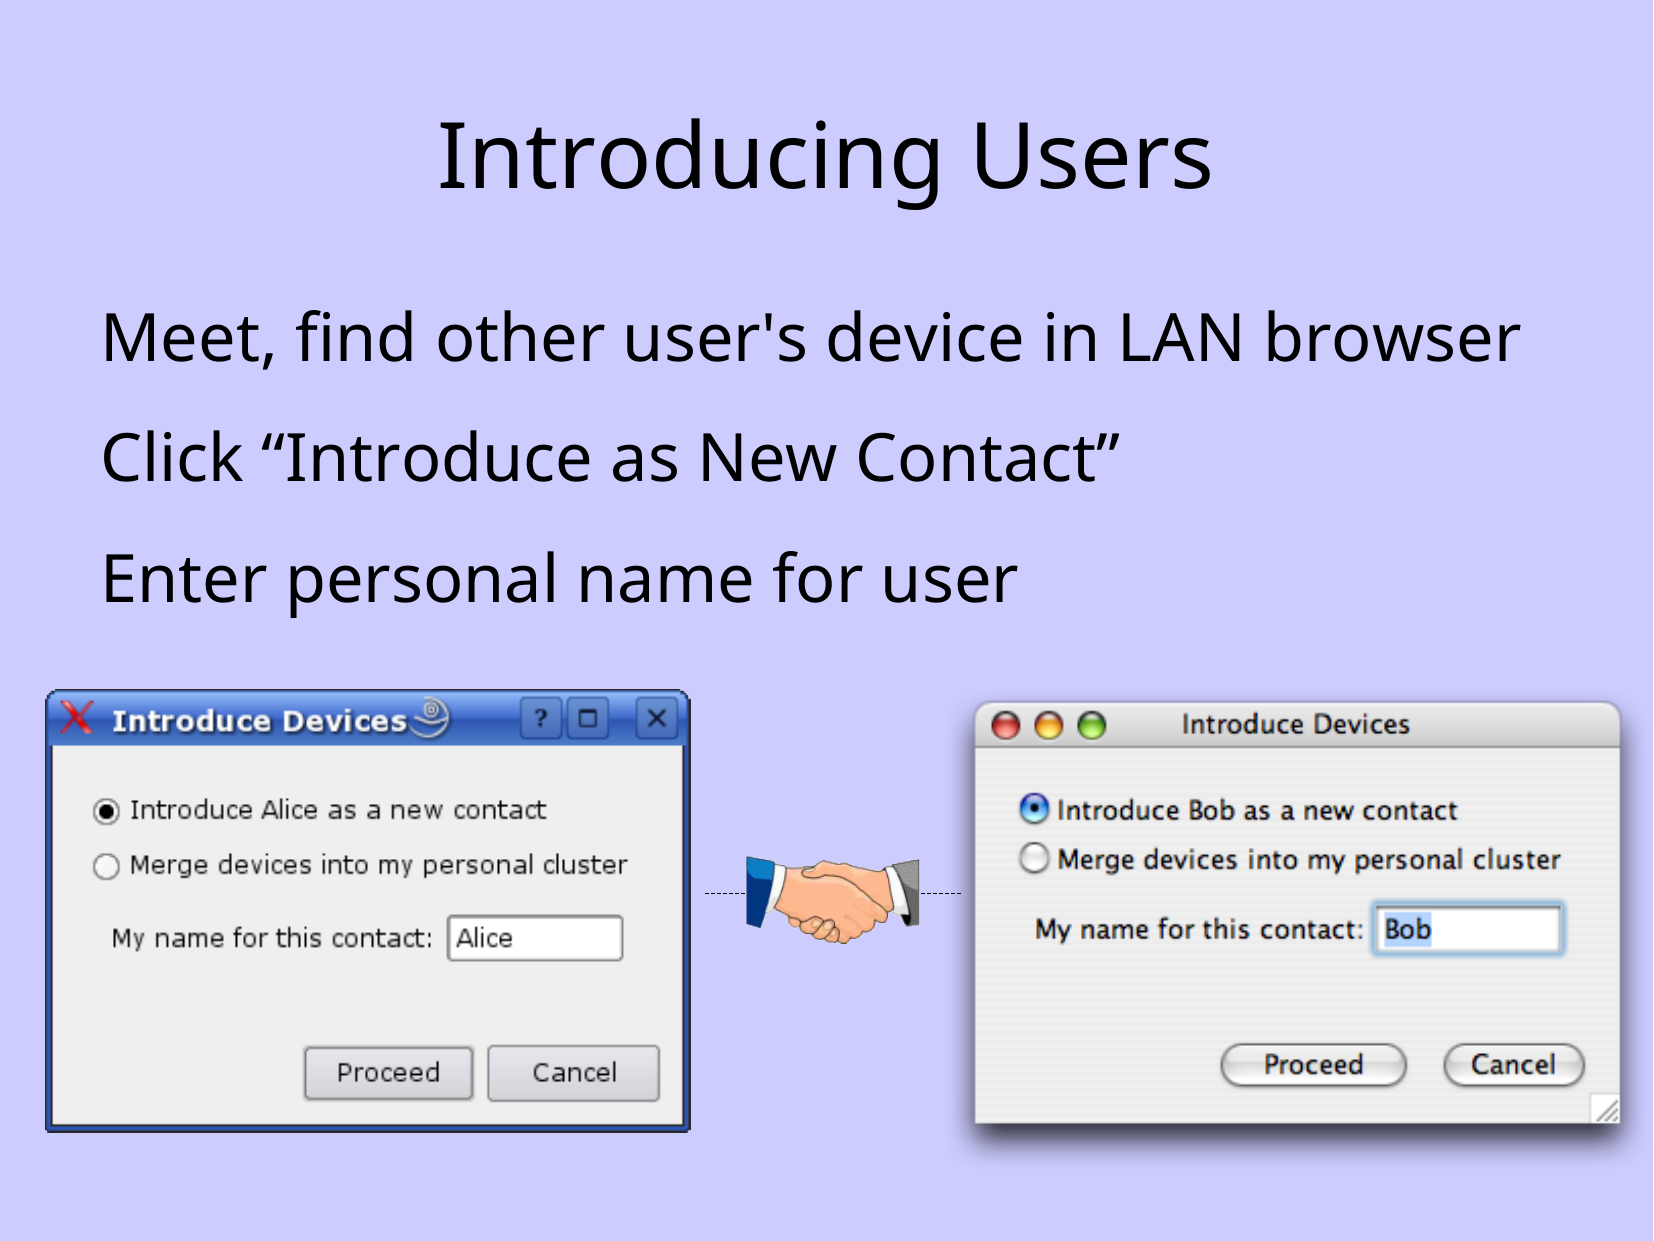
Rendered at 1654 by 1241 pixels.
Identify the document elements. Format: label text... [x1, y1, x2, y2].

list Meet, find other user's device in LAN browser Click “Introduce as New Contact” Enter personal name for user [82, 290, 1571, 1095]
picture [741, 854, 922, 944]
title Introducing Users [82, 56, 1571, 250]
picture [945, 689, 1651, 1171]
picture [45, 689, 691, 1133]
